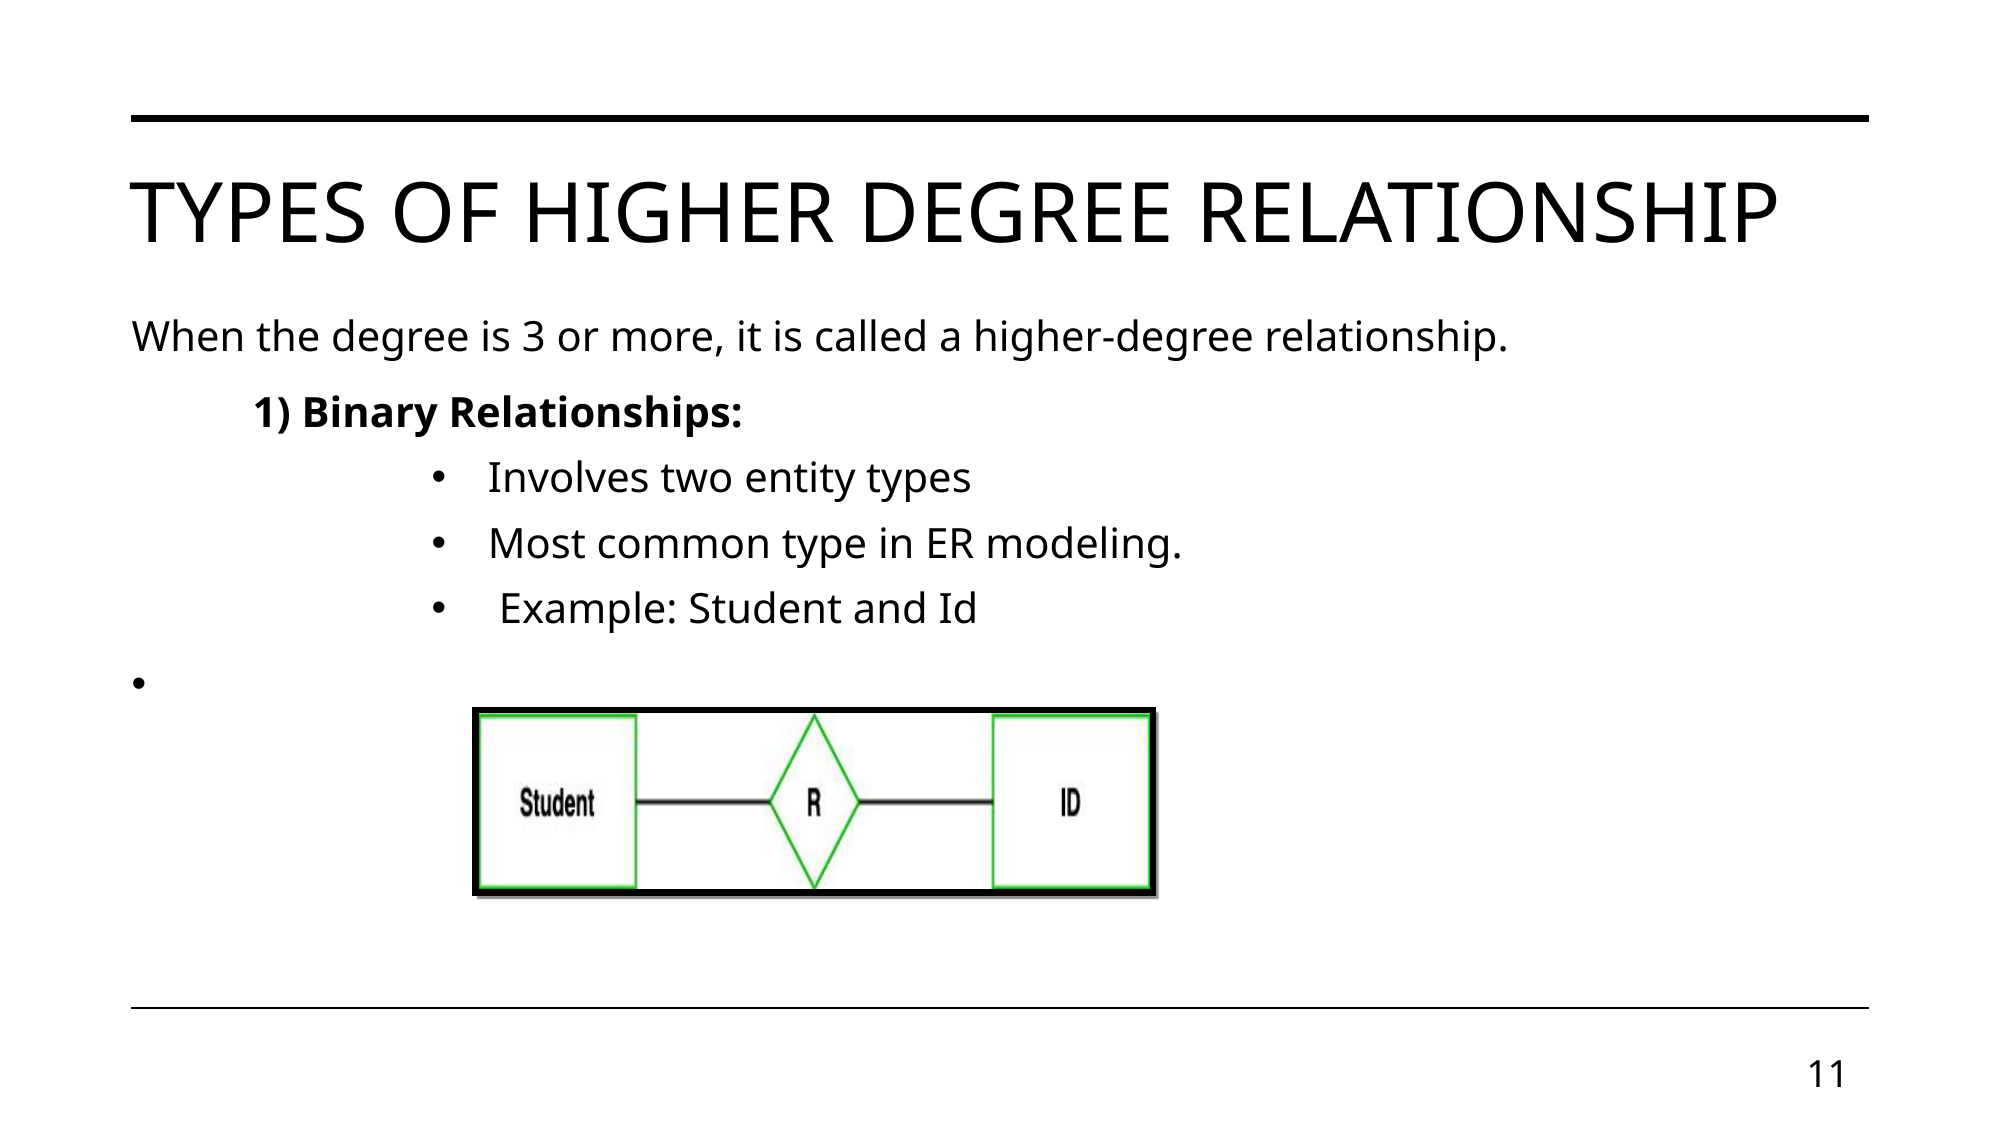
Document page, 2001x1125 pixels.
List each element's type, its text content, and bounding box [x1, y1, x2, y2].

title Types of Higher Degree Relationship [114, 151, 1869, 377]
text_box [1791, 1042, 1902, 1103]
picture [478, 713, 1150, 890]
list When the degree is 3 or more, it is called a higher-degree relationship. 1) Binary Relationships: Involves two entity types Most common type in ER modeling. Example: Student and Id [116, 297, 1869, 973]
